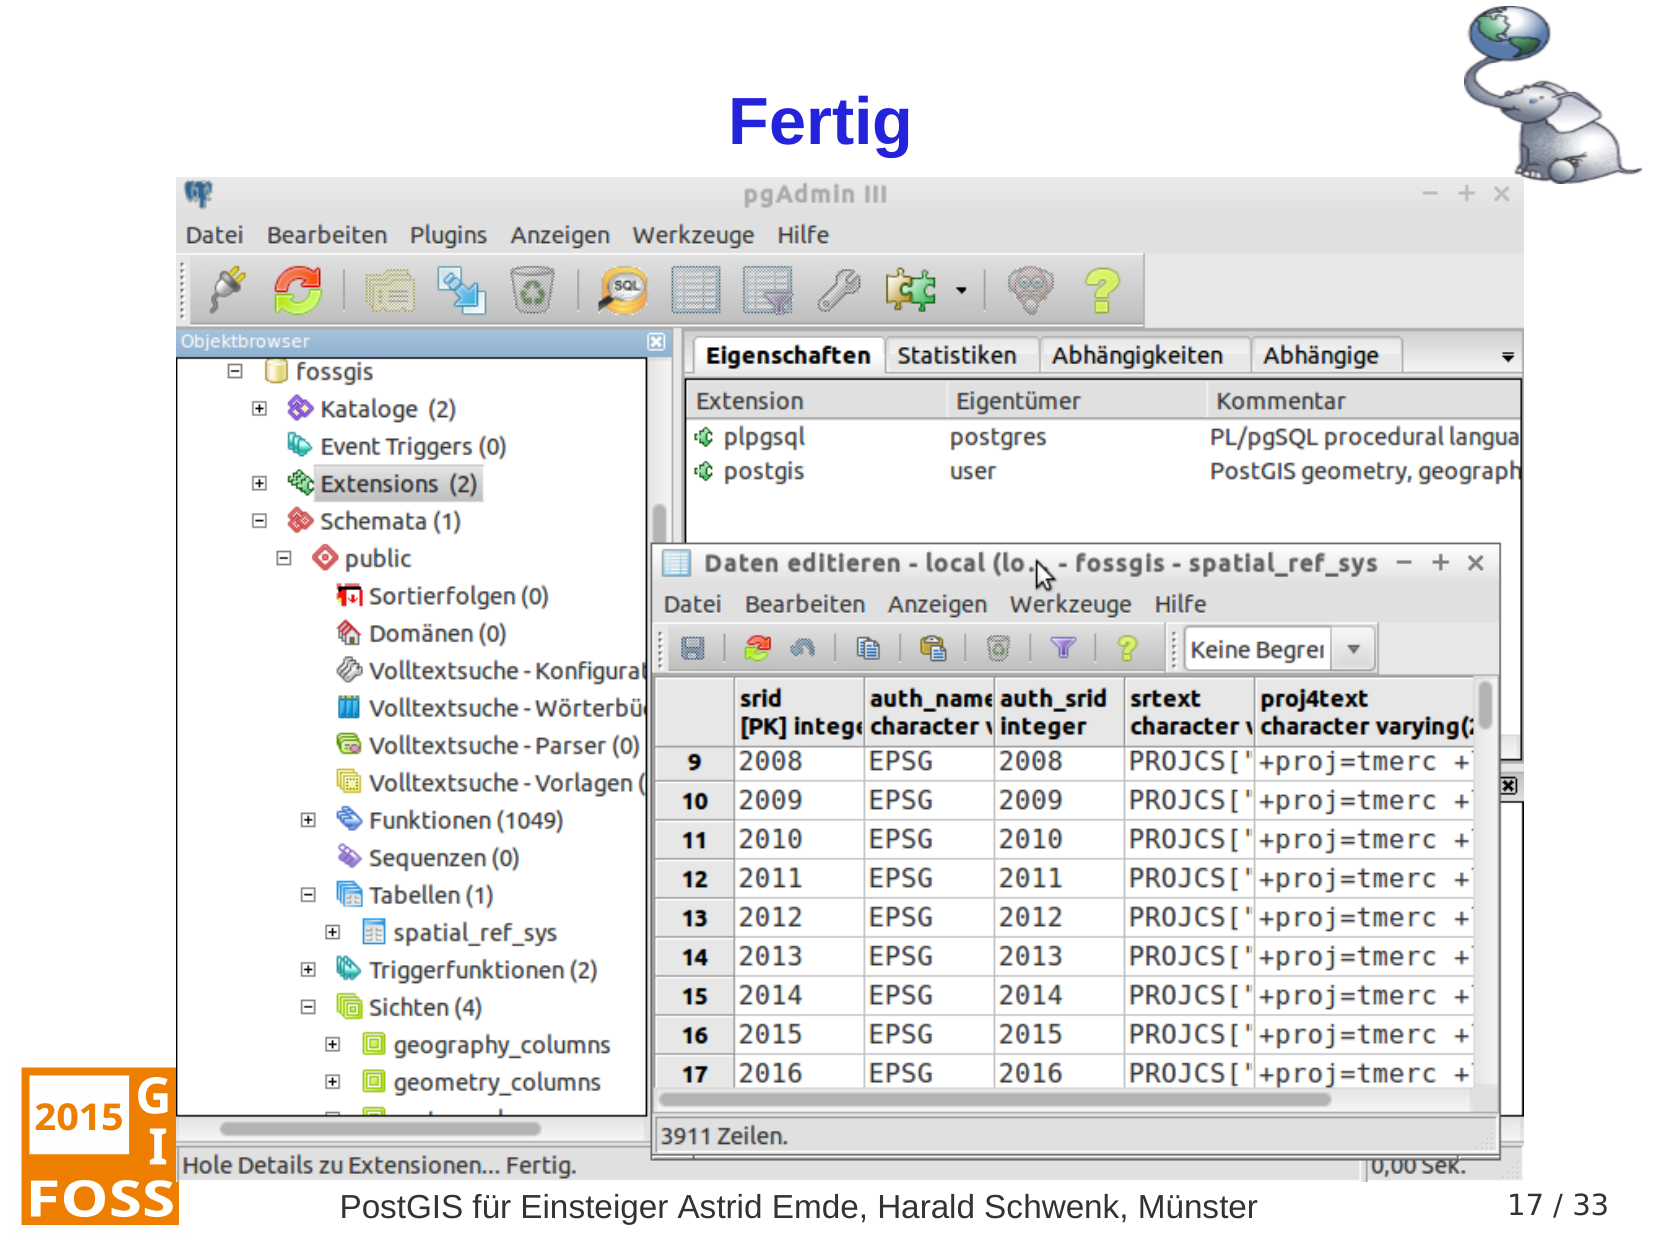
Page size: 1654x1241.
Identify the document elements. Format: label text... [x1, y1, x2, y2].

picture [1464, 6, 1642, 184]
picture [11, 177, 1524, 1235]
title Fertig [76, 47, 1565, 195]
